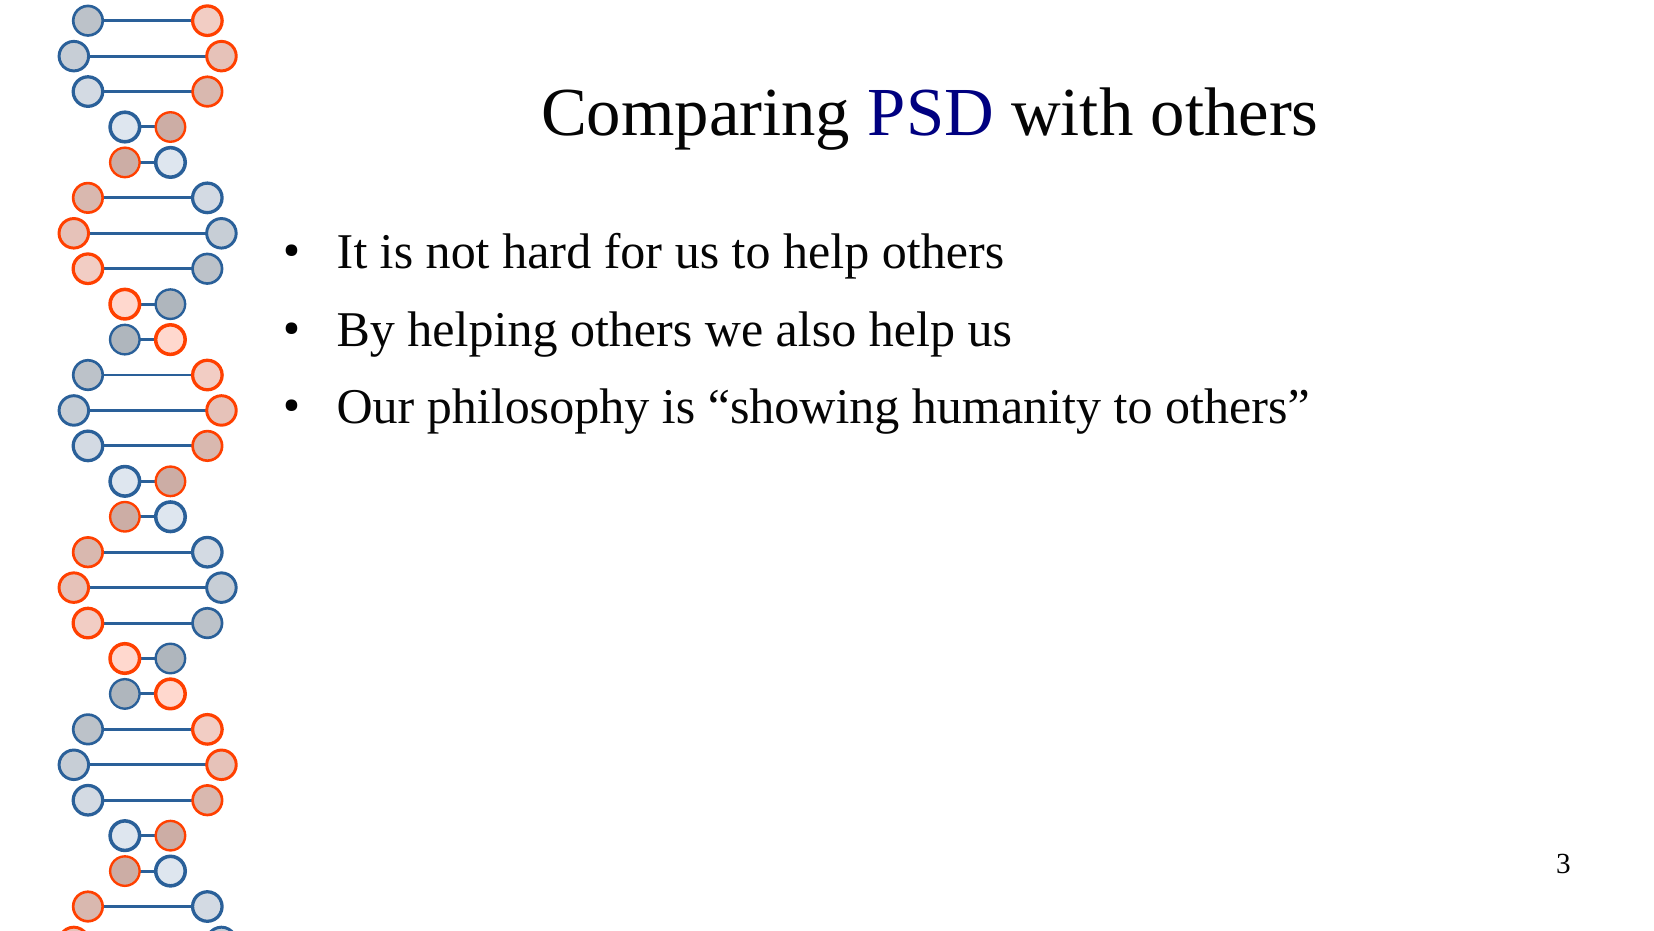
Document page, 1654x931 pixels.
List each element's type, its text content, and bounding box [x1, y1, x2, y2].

list It is not hard for us to help others By helping others we also help us Our philosophy is “showing humanity to others” [265, 224, 1595, 764]
title Comparing PSD with others [265, 35, 1595, 189]
